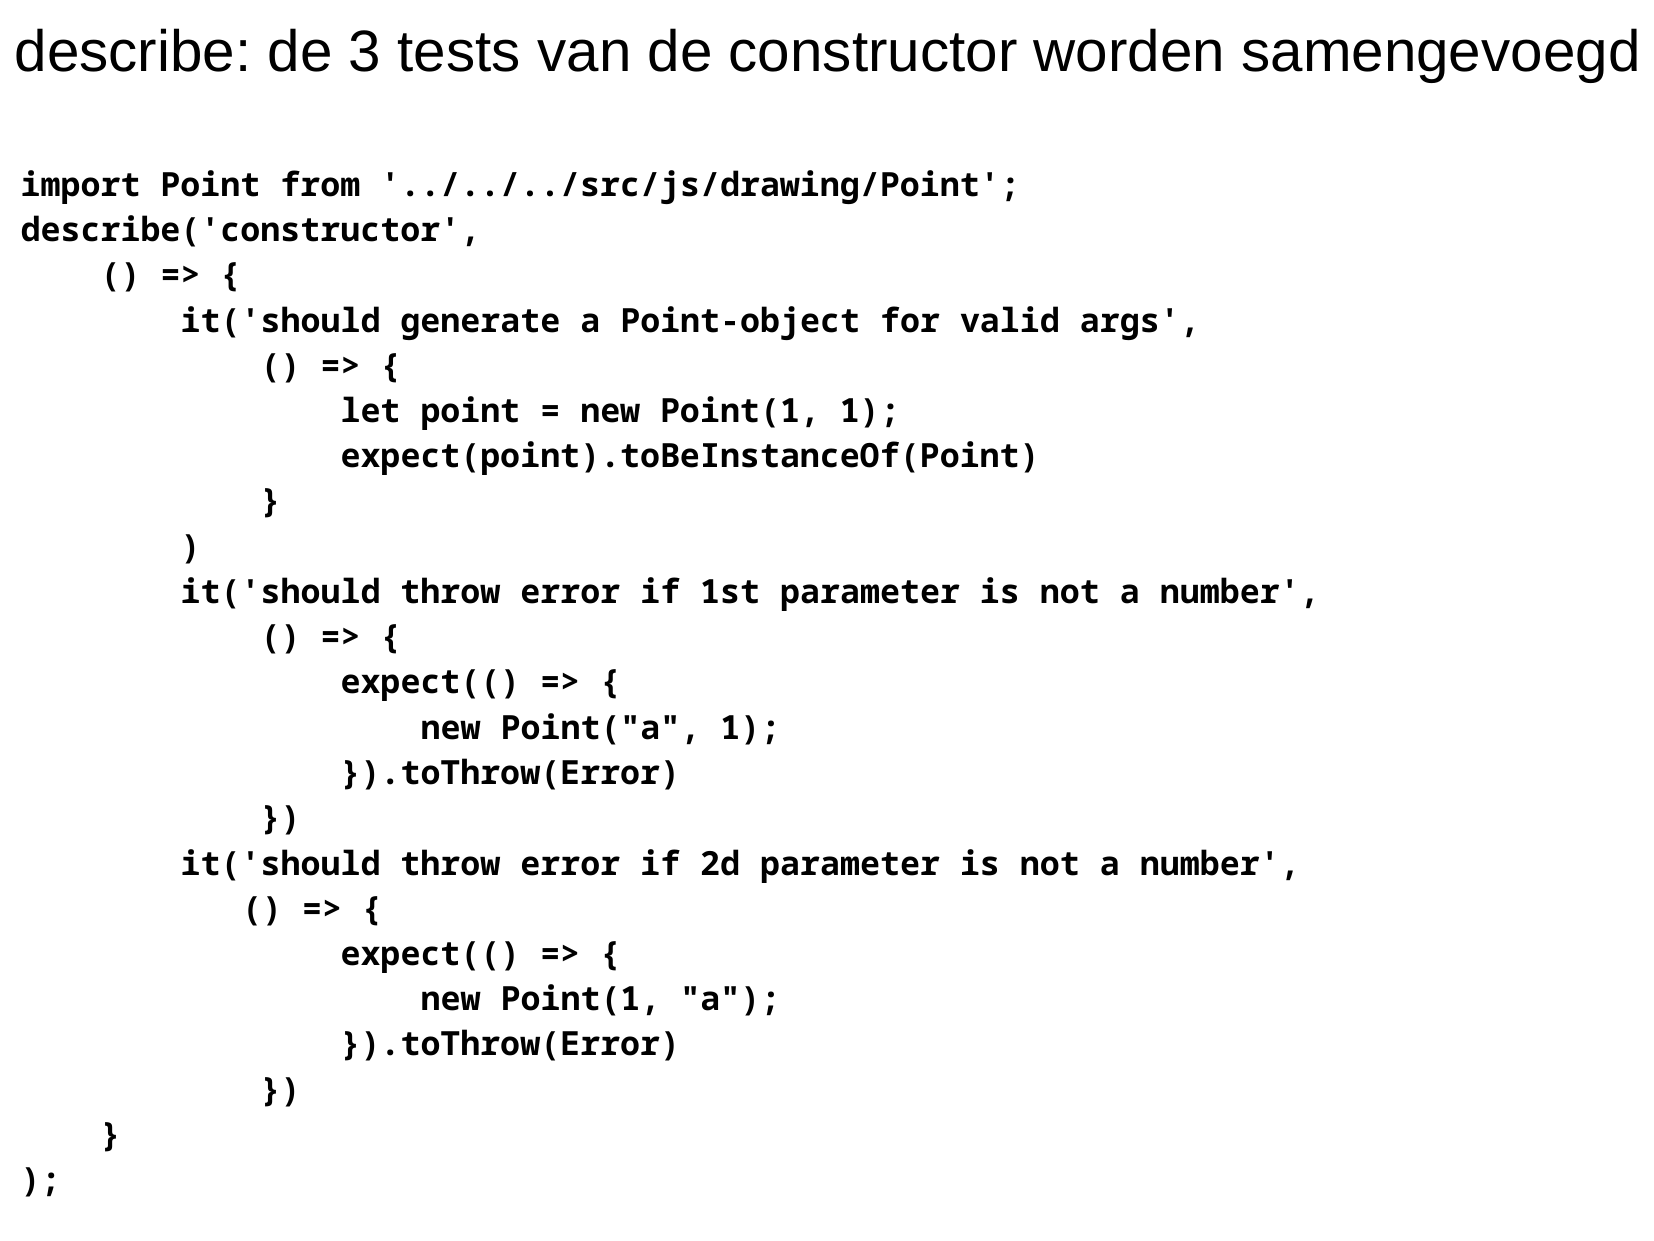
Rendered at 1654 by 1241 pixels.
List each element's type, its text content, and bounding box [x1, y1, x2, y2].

text_box describe: de 3 tests van de constructor worden samengevoegd [0, 11, 1654, 157]
text_box import Point from '../../../src/js/drawing/Point'; describe('constructor', () => { it('should generate a Point-object for valid args', () => { let point = new Point(1, 1); expect(point).toBeInstanceOf(Point) } ) it('should throw error if 1st parameter is not a number', () => { expect(() => { new Point("a", 1); }).toThrow(Error) }) it('should throw error if 2d parameter is not a number', () => { expect(() => { new Point(1, "a"); }).toThrow(Error) }) } ); [5, 157, 1654, 1241]
